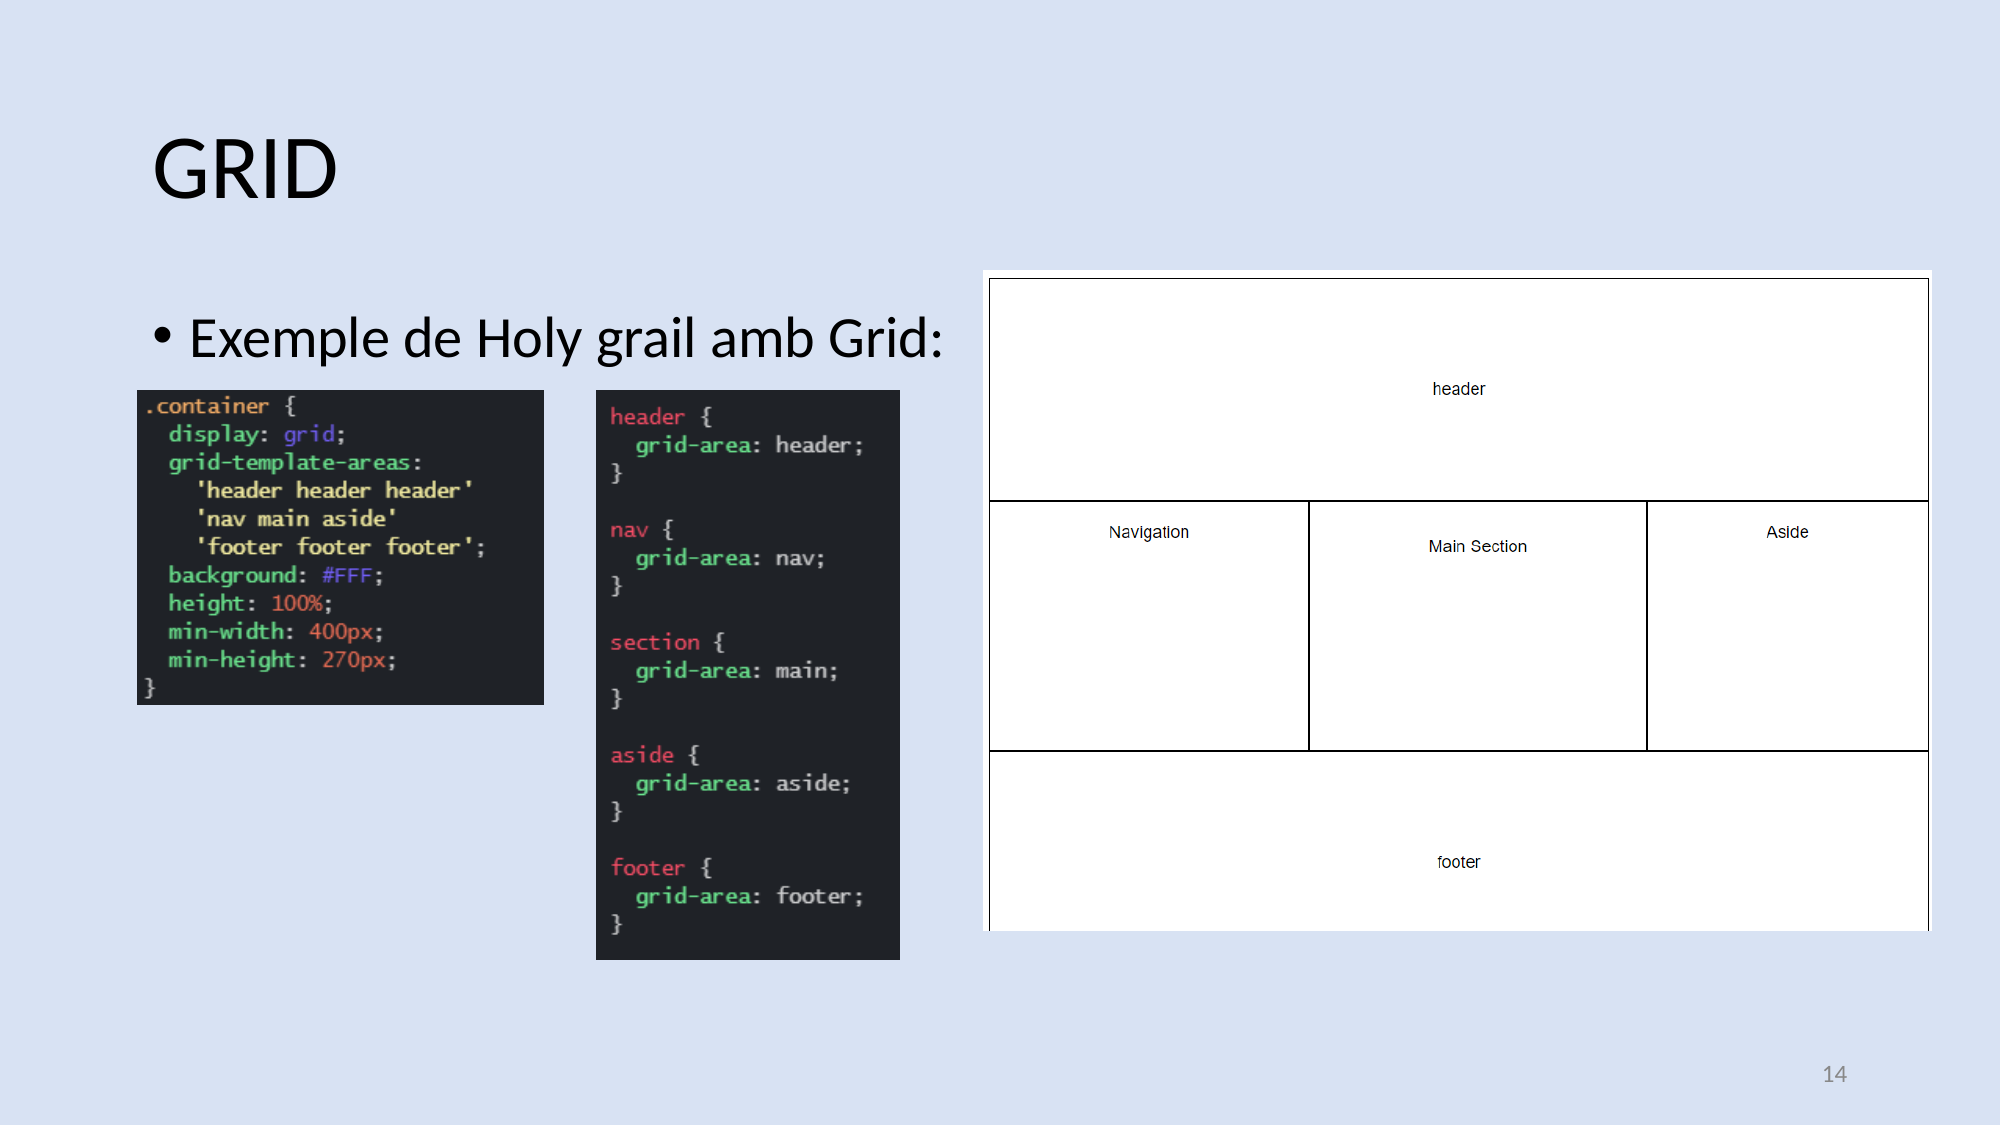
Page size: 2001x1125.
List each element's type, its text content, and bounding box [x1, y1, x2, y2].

slide_number <number> [1412, 1042, 1863, 1103]
list Exemple de Holy grail amb Grid: [137, 299, 1863, 1014]
title GRID [137, 59, 1863, 278]
picture [983, 270, 1932, 931]
picture [596, 390, 900, 960]
picture [137, 390, 544, 705]
